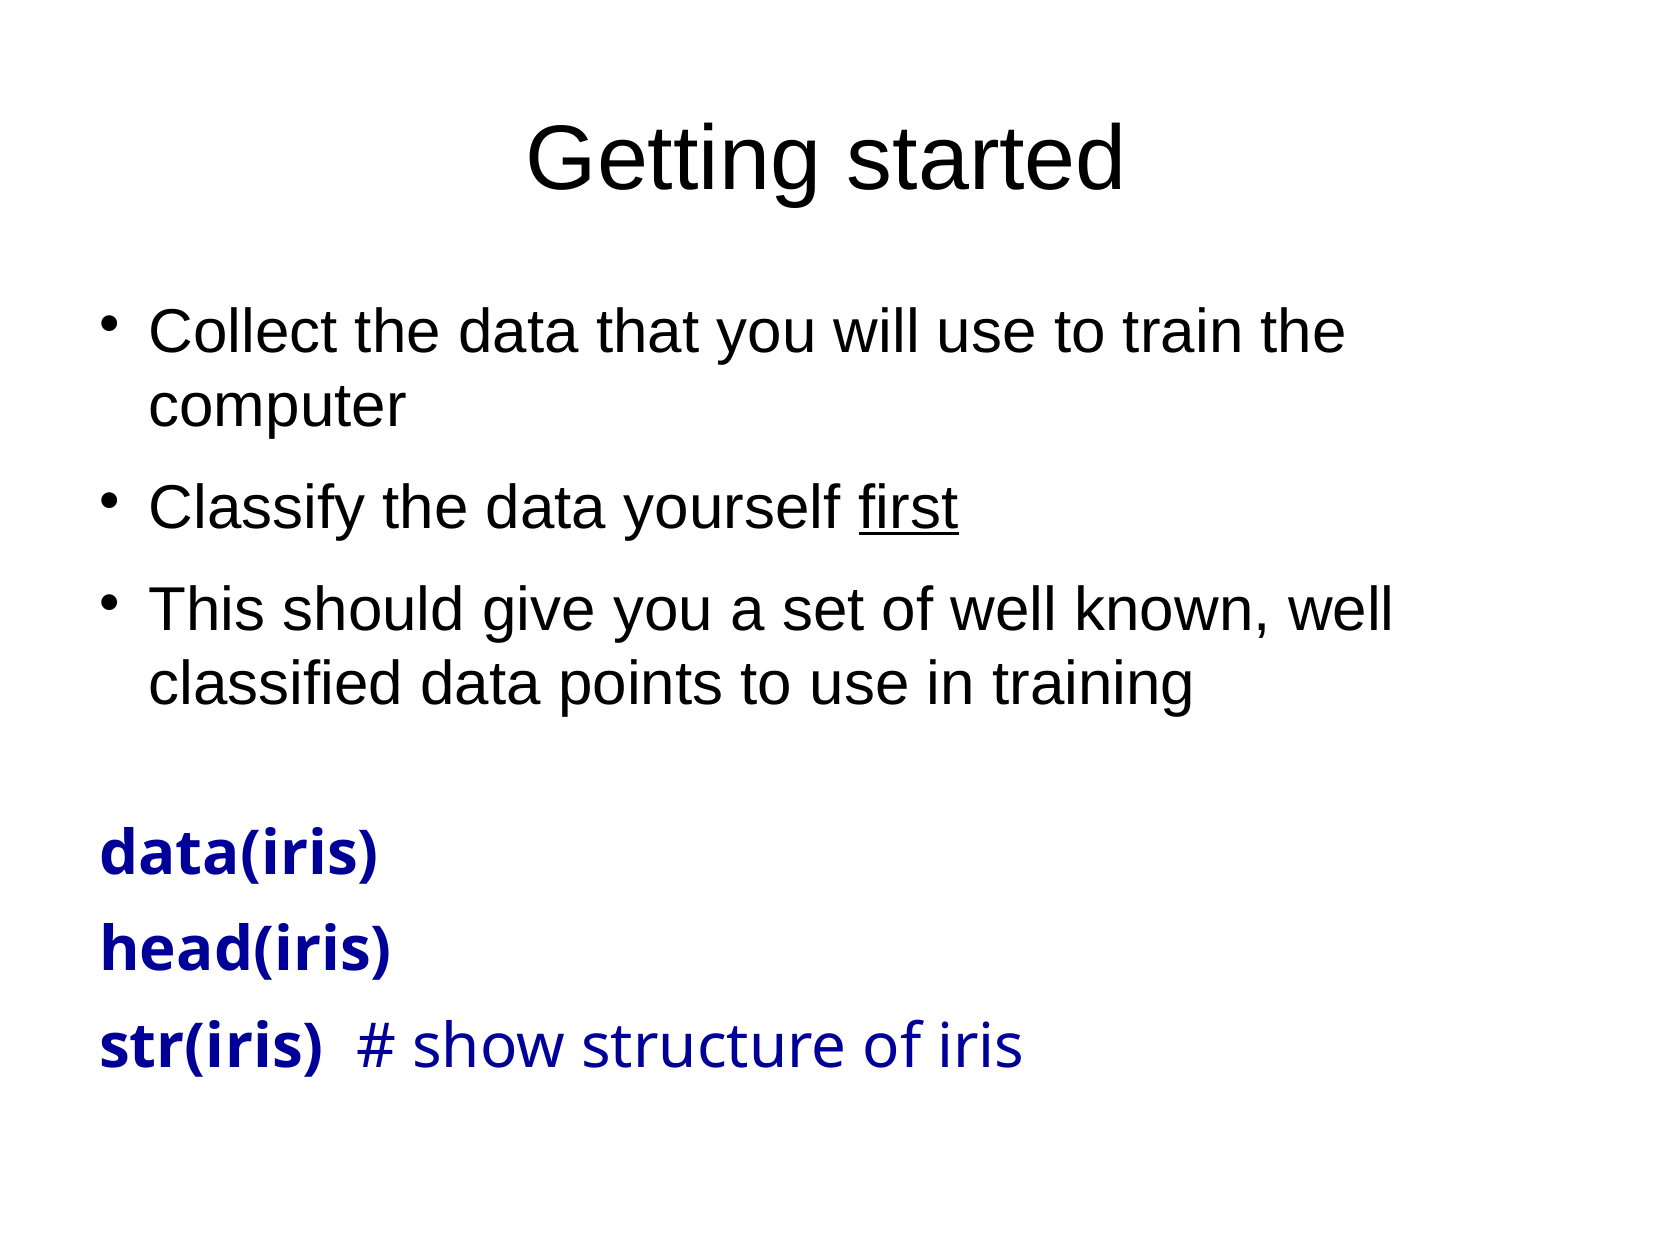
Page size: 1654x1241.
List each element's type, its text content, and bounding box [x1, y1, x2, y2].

text_box Collect the data that you will use to train the computer Classify the data yourself first This should give you a set of well known, well classified data points to use in training data(iris) head(iris) str(iris) # show structure of iris [82, 290, 1571, 1087]
text_box Getting started [82, 49, 1571, 257]
